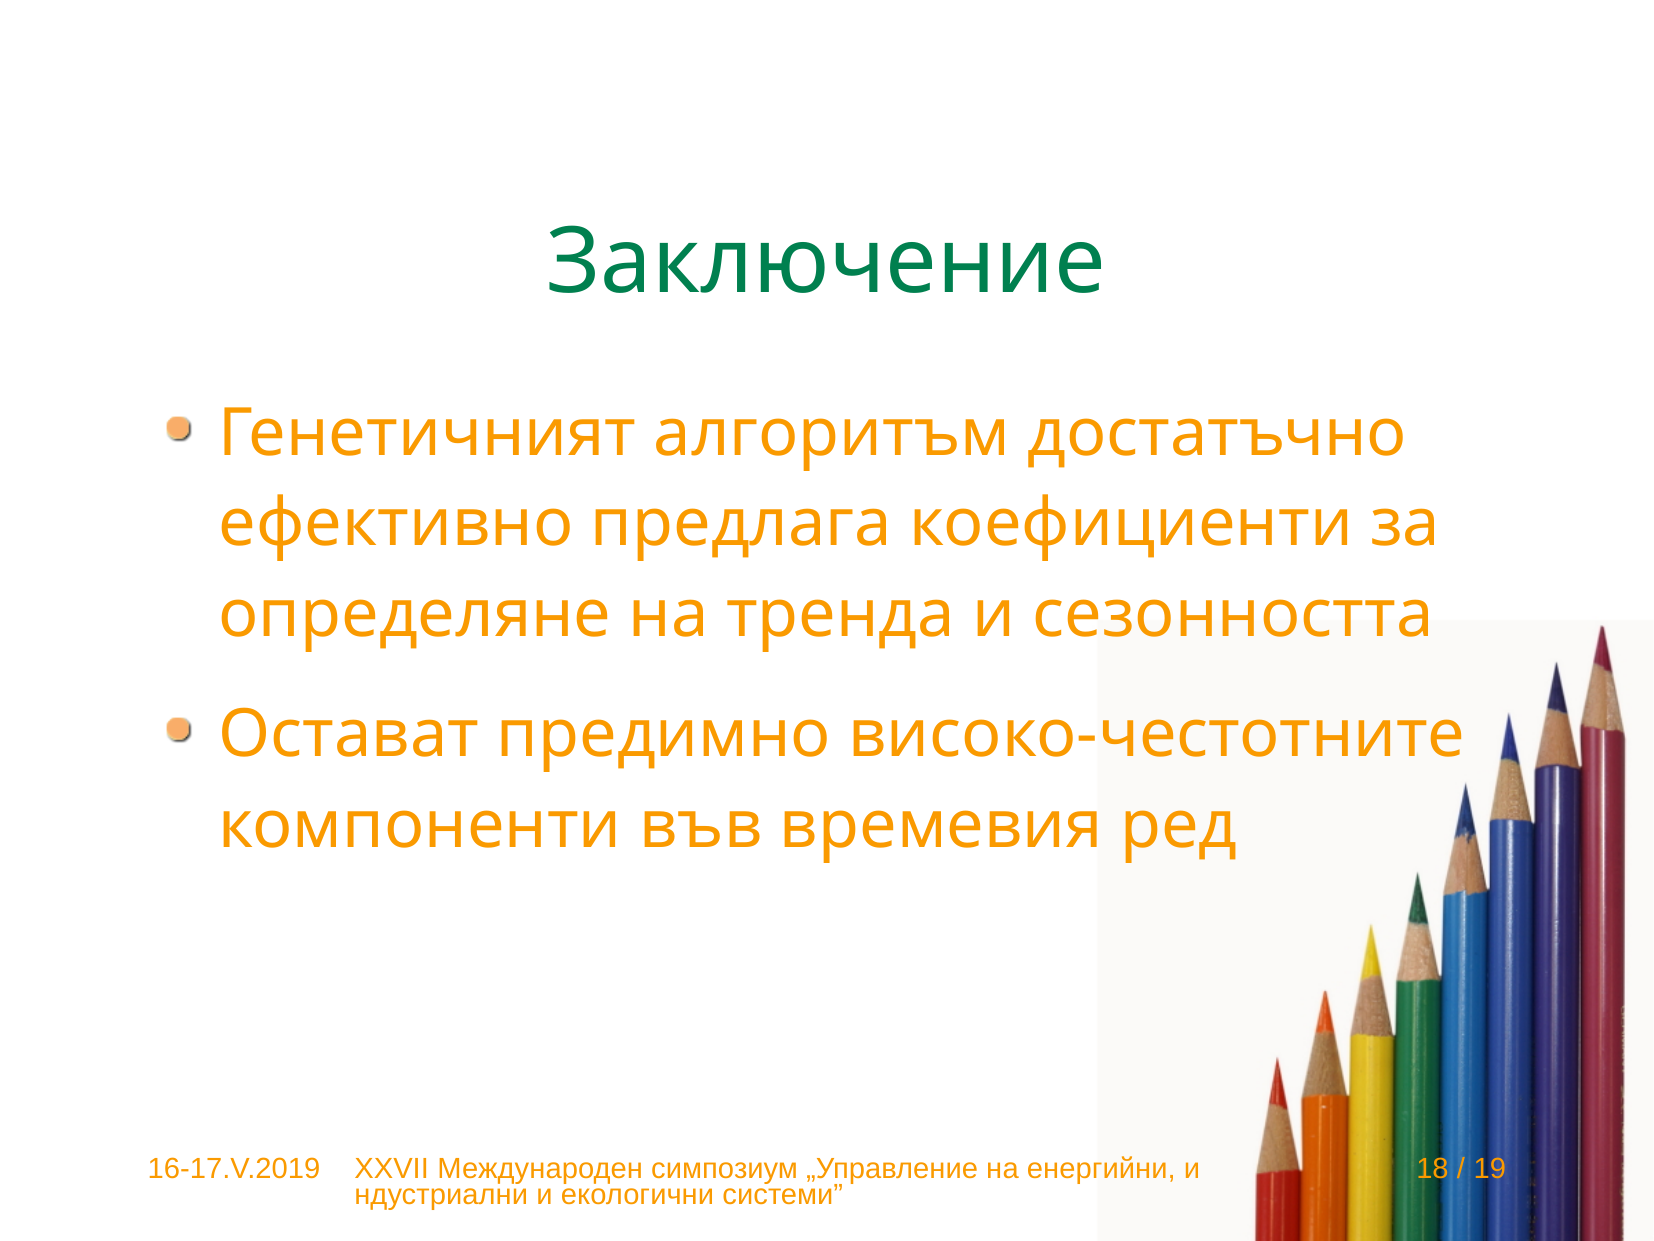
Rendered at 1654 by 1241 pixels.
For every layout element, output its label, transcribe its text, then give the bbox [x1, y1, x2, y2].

picture [0, 0, 1654, 1241]
title Заключение [147, 153, 1506, 361]
list Генетичният алгоритъм достатъчно ефективно предлага коефициенти за определяне на тренда и сезонността Остават предимно високо-честотните компоненти във времевия ред [147, 383, 1506, 1104]
